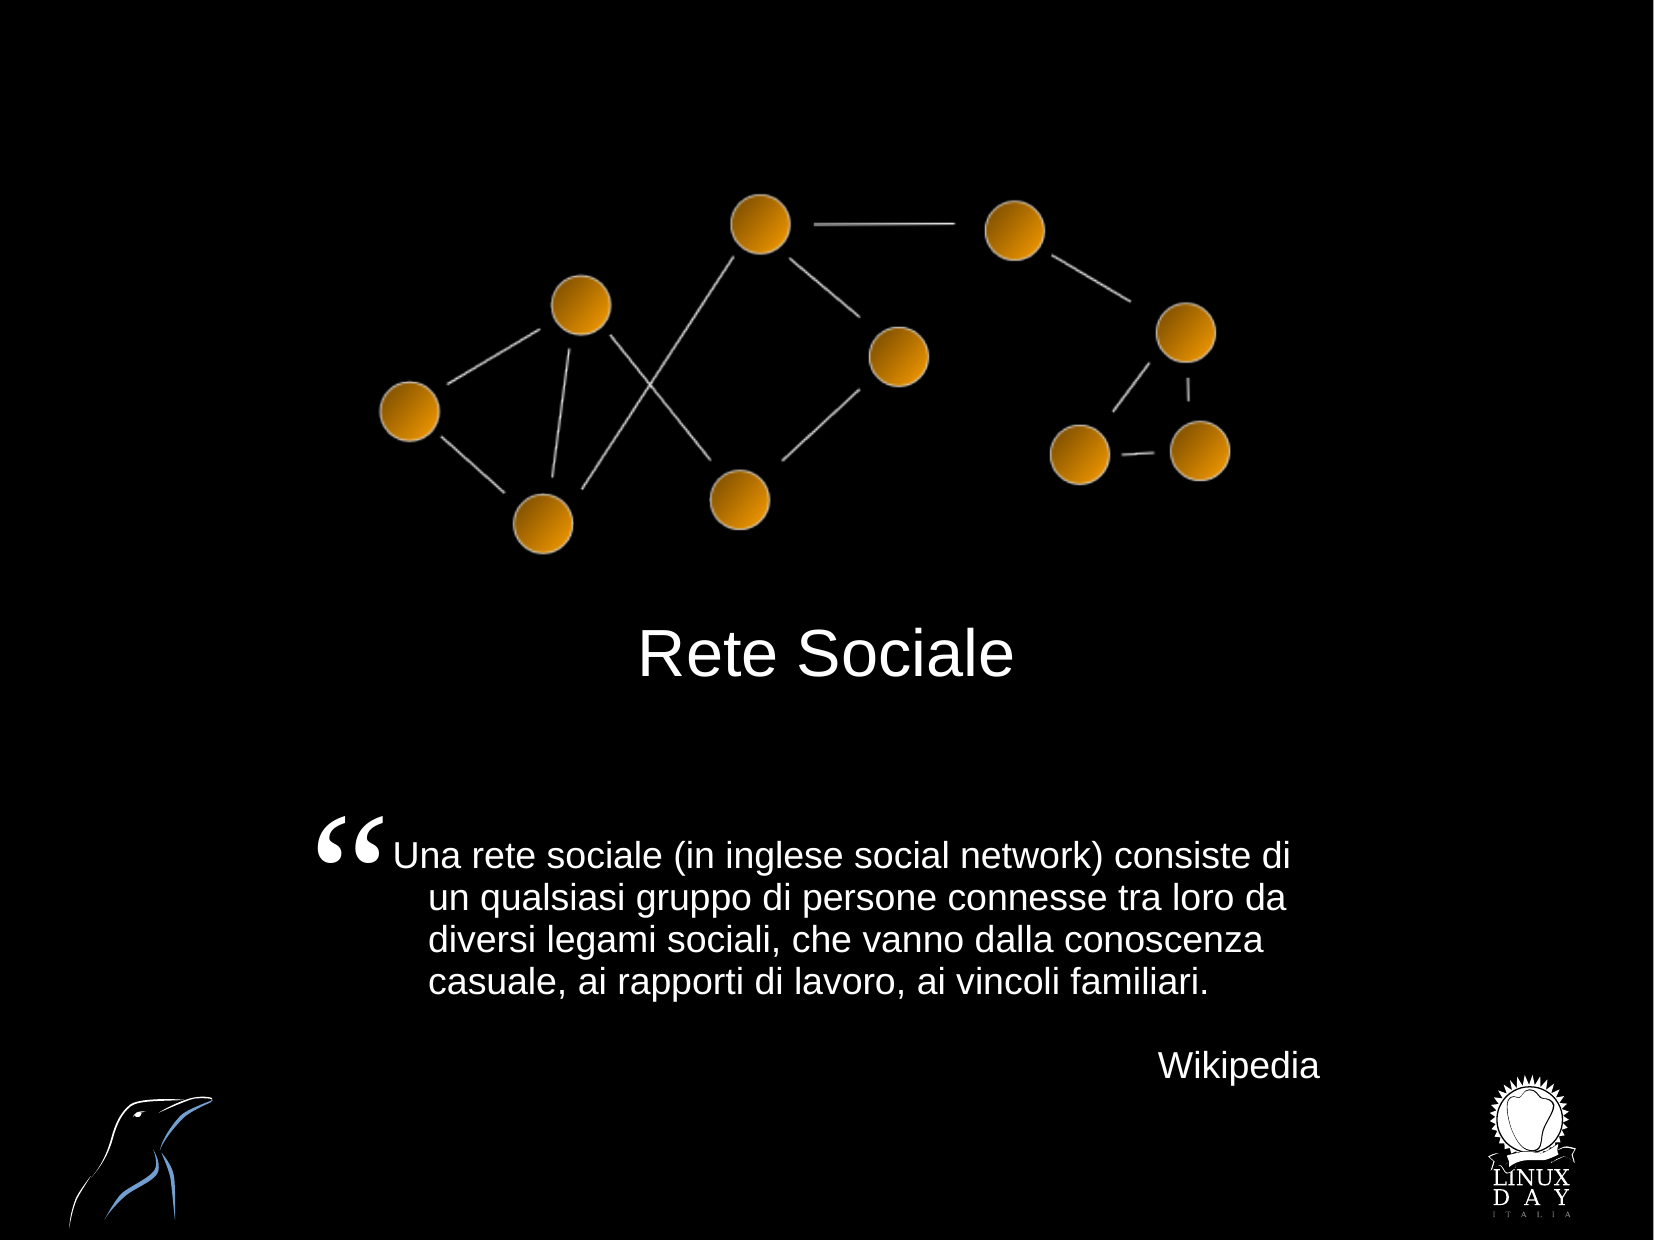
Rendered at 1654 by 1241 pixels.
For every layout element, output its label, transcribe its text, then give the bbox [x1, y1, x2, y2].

picture [342, 174, 1278, 745]
text_box “ [295, 767, 367, 986]
subtitle Rete Sociale [82, 49, 1571, 1109]
text_box Una rete sociale (in inglese social network) consiste di un qualsiasi gruppo di persone connesse tra loro da diversi legami sociali, che vanno dalla conoscenza casuale, ai rapporti di lavoro, ai vincoli familiari. Wikipedia [377, 826, 1335, 1094]
